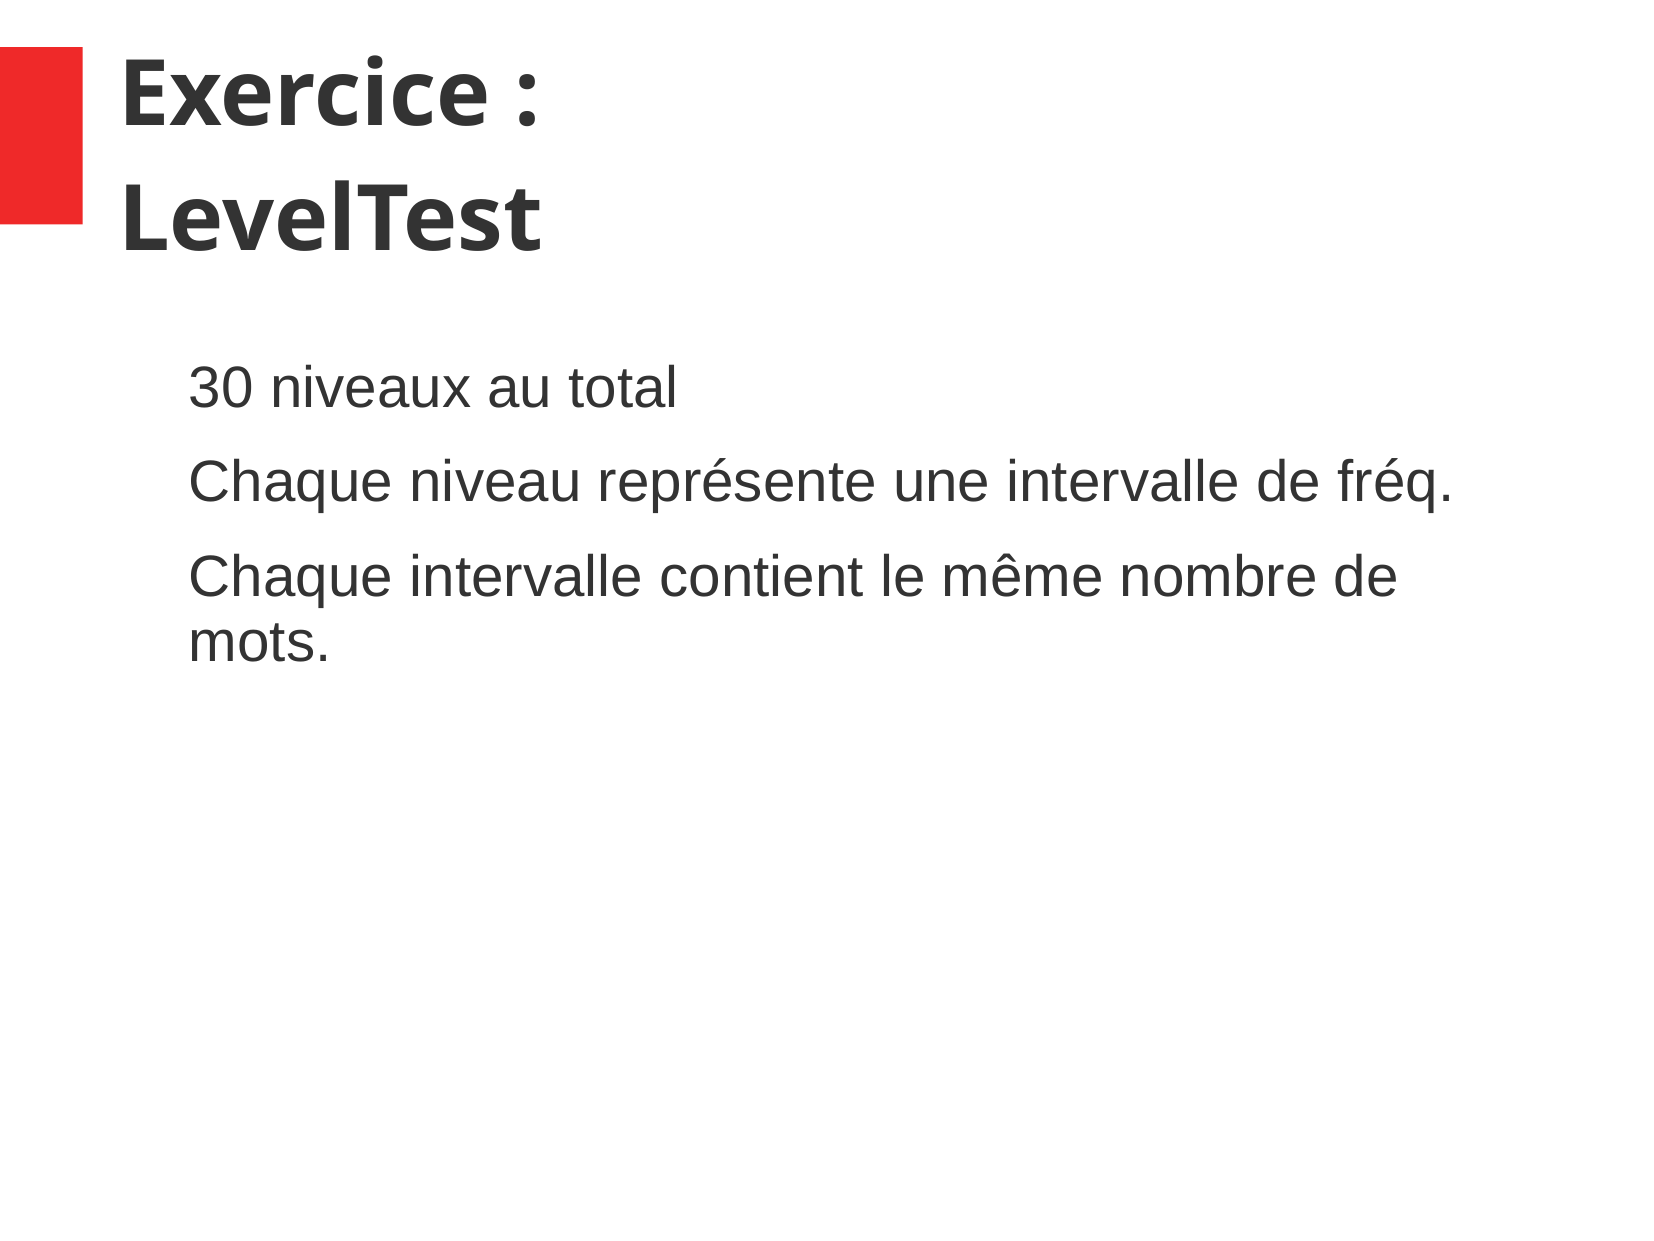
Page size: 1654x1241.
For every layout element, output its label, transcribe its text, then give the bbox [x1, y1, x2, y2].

title Exercice : LevelTest [118, 45, 1571, 260]
list 30 niveaux au total Chaque niveau représente une intervalle de fréq. Chaque intervalle contient le même nombre de mots. [118, 354, 1536, 1074]
